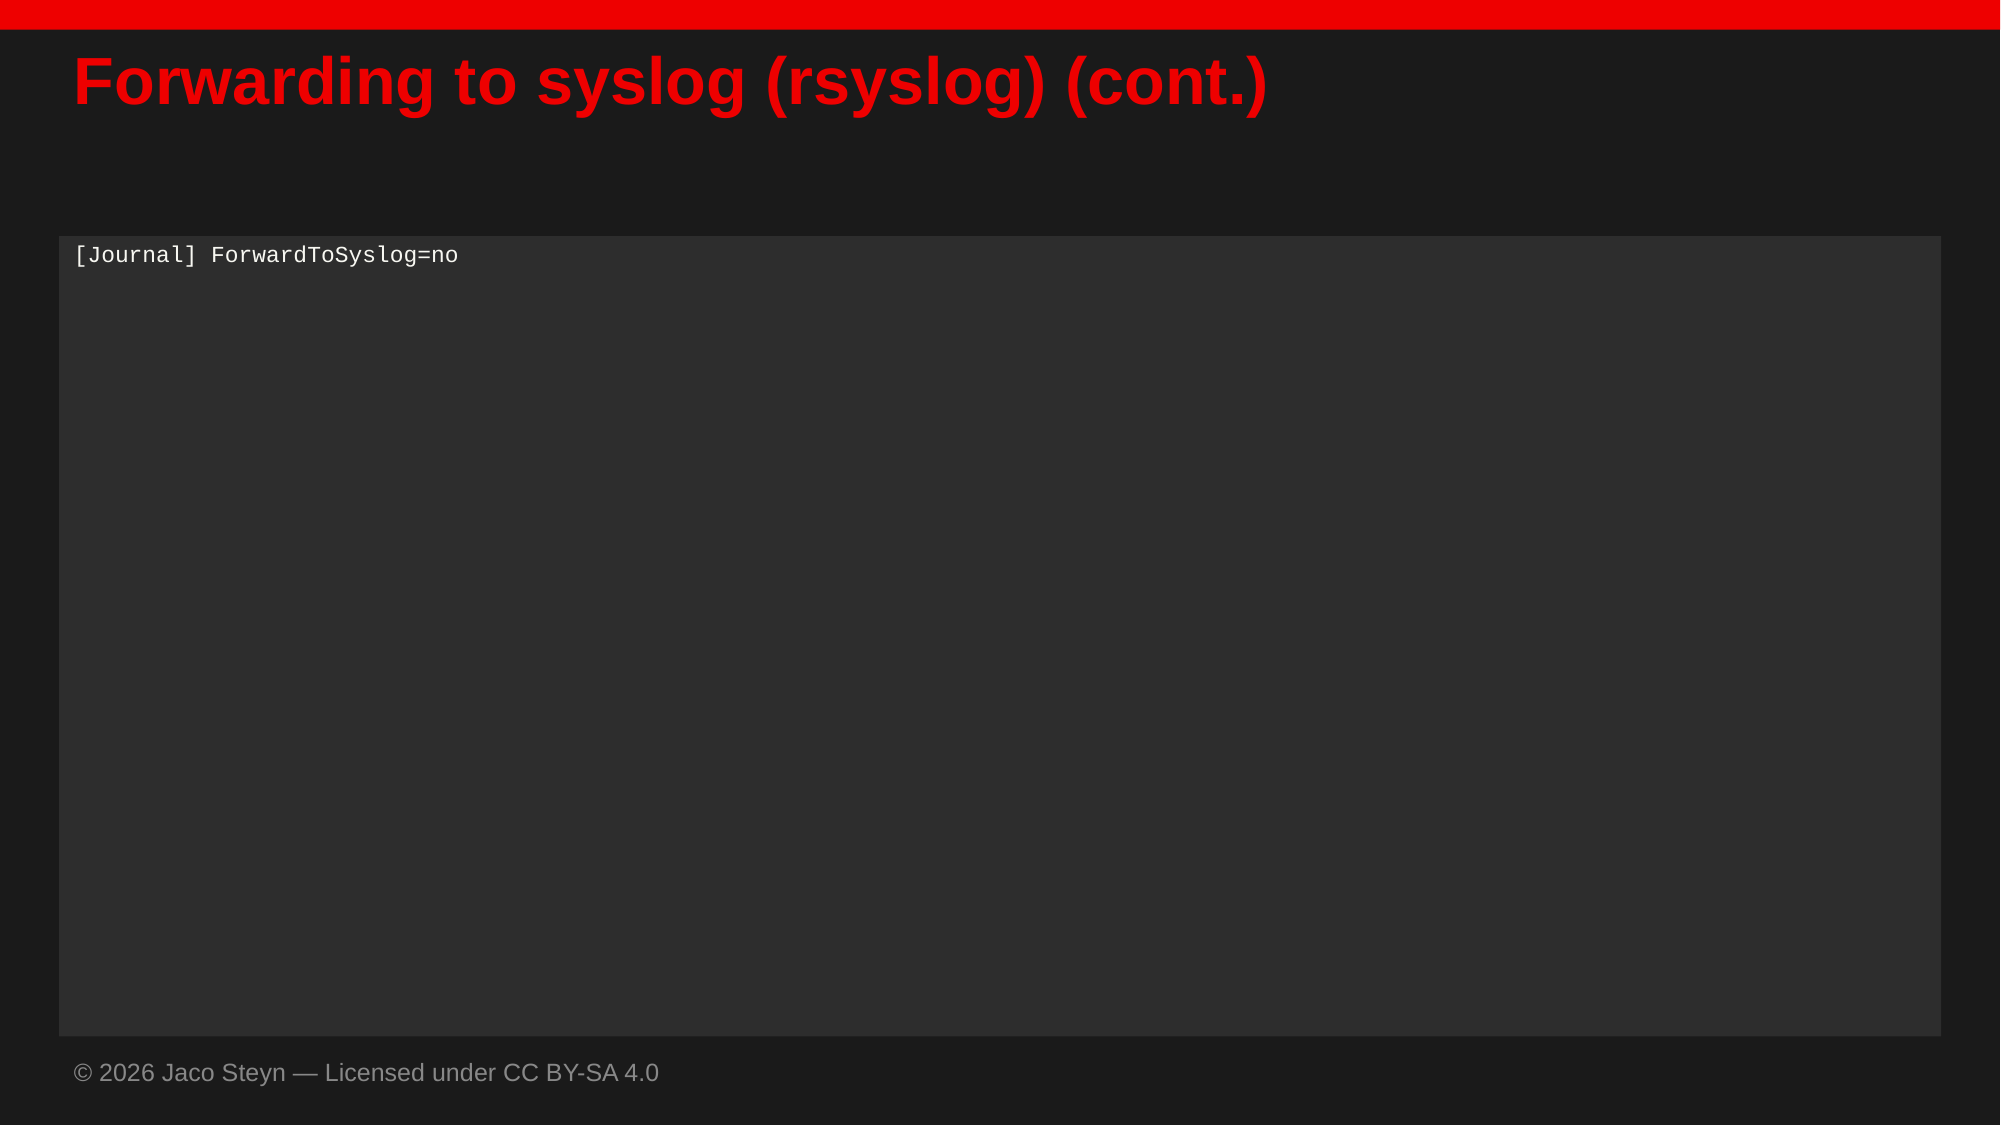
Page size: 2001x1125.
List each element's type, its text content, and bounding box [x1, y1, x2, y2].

text_box © 2026 Jaco Steyn — Licensed under CC BY-SA 4.0 [59, 1051, 1942, 1093]
text_box [0, 0, 2001, 30]
text_box Forwarding to syslog (rsyslog) (cont.) [59, 36, 1942, 208]
text_box [Journal] ForwardToSyslog=no [59, 236, 1942, 1037]
